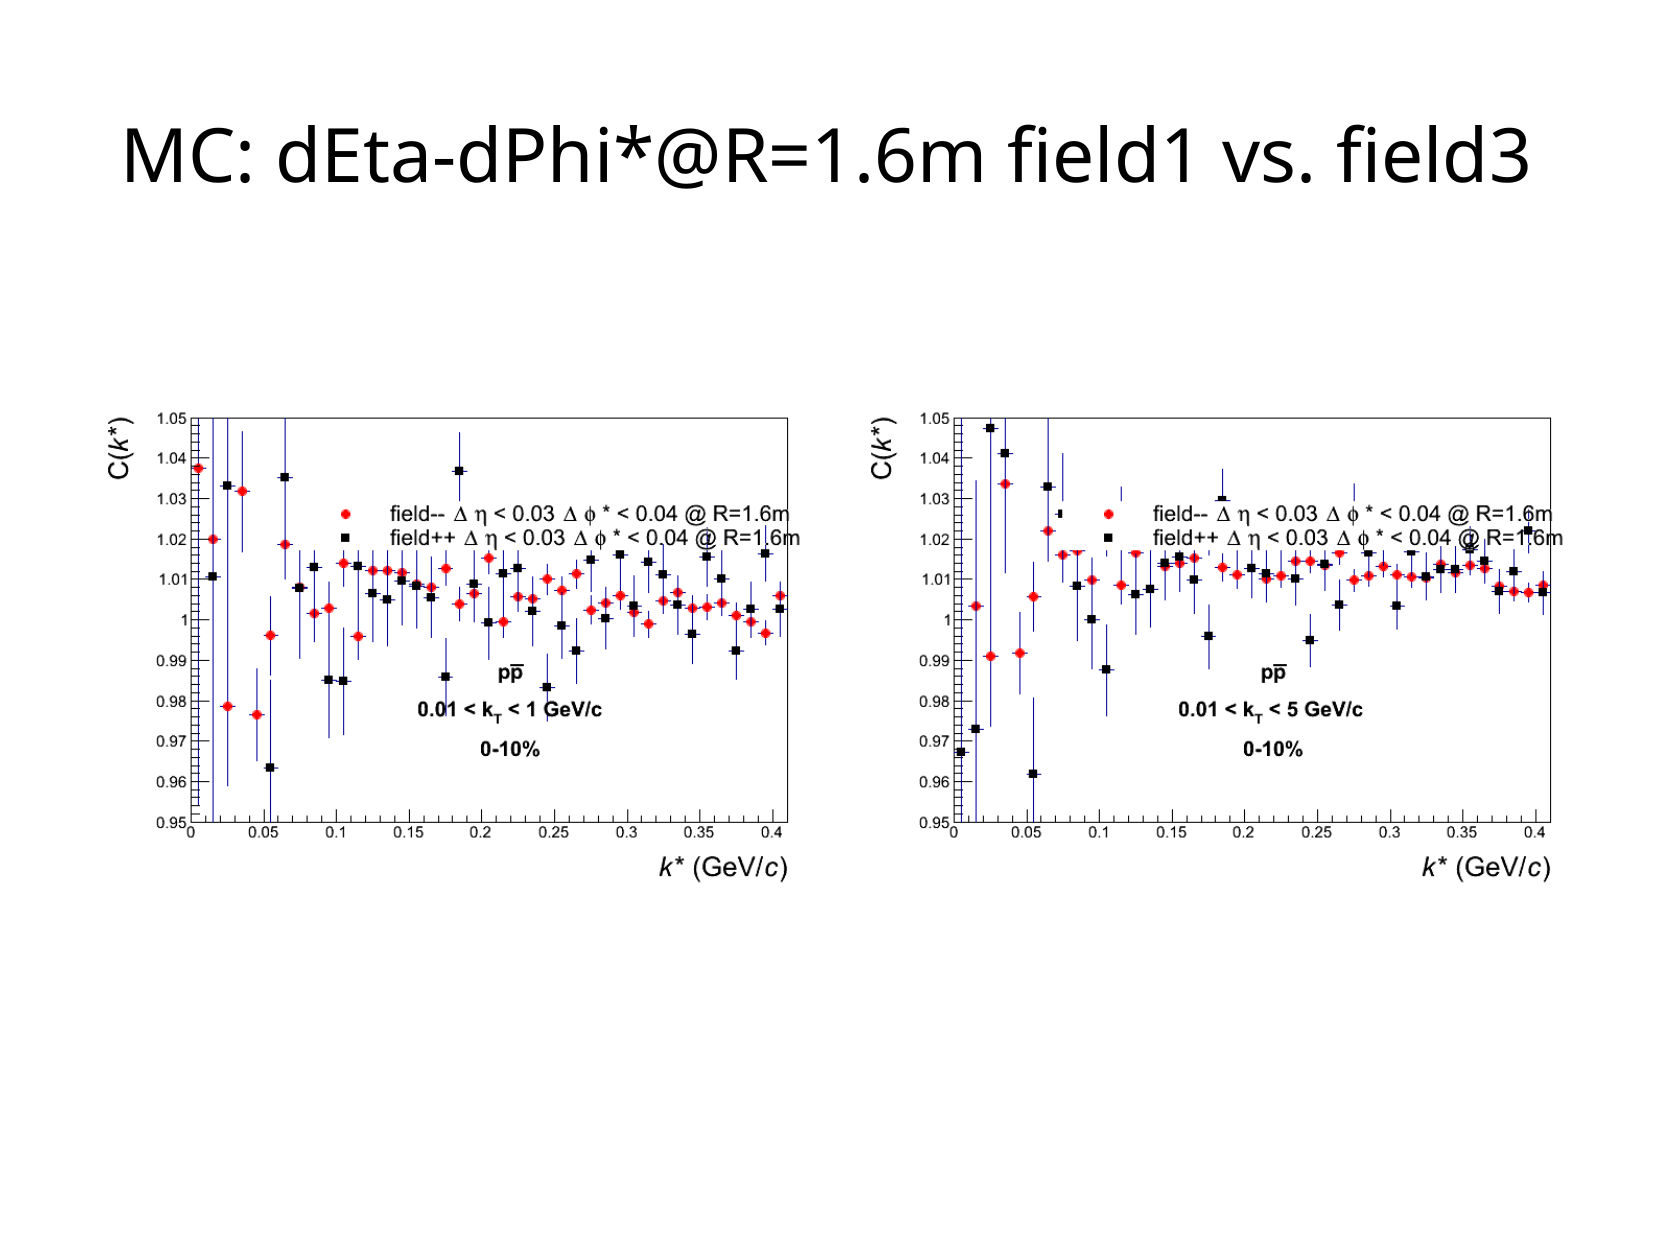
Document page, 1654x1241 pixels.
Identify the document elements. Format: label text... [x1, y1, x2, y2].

title MC: dEta-dPhi*@R=1.6m field1 vs. field3 [82, 49, 1571, 257]
picture [845, 403, 1572, 896]
picture [82, 403, 809, 896]
